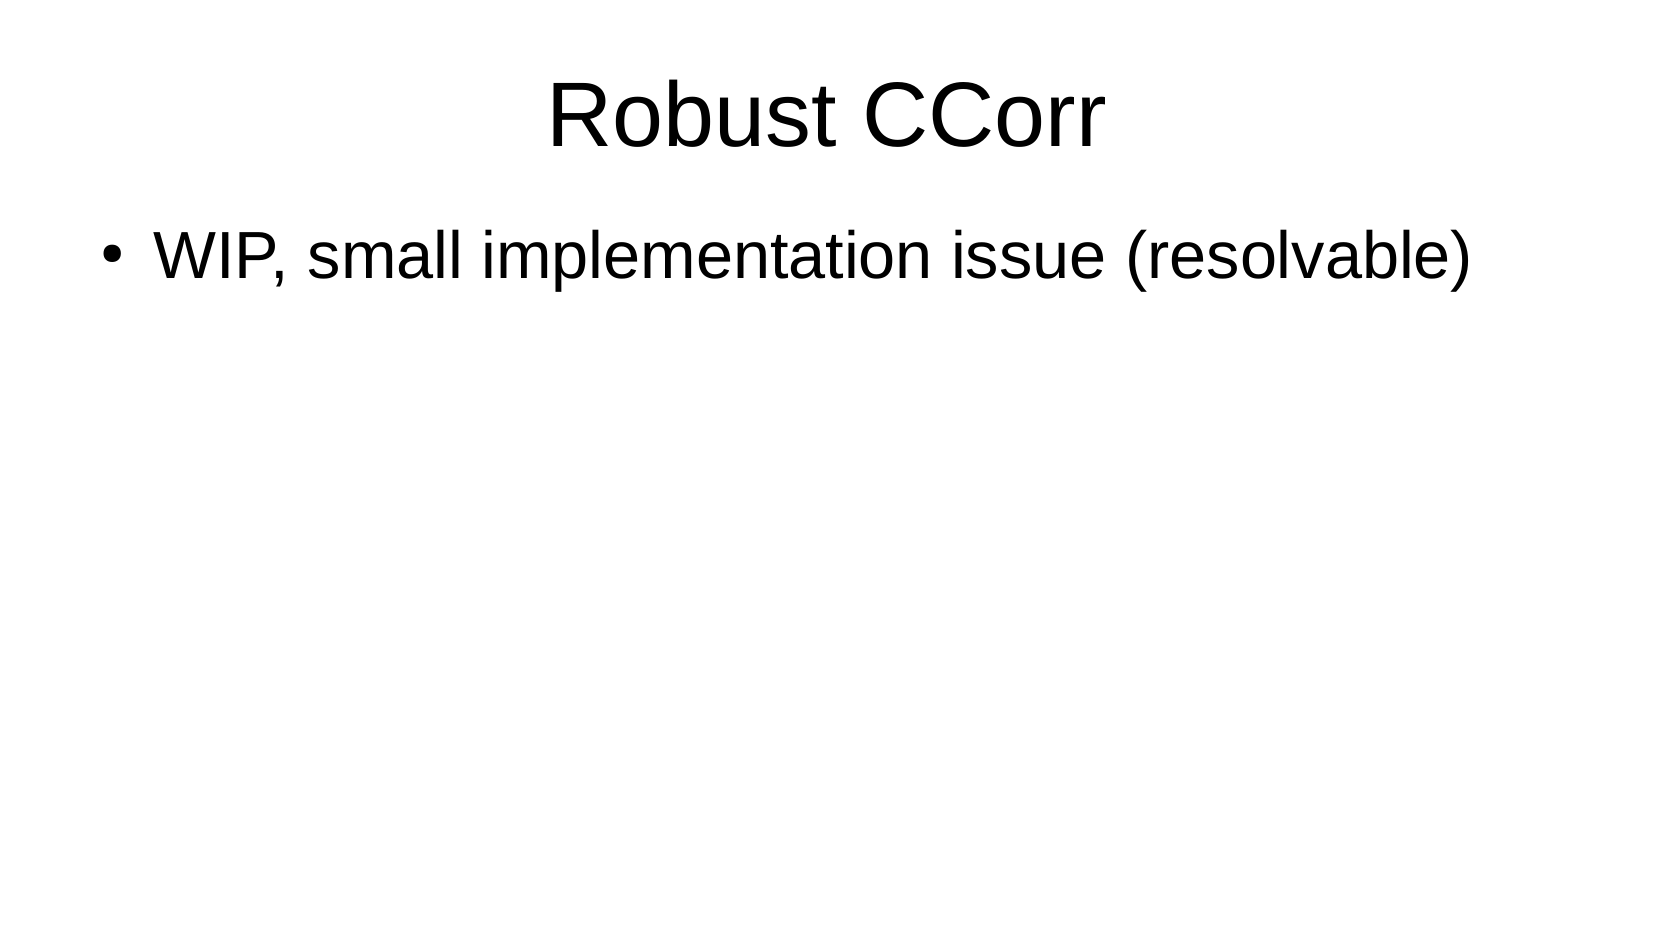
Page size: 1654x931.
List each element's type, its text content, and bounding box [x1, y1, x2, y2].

list WIP, small implementation issue (resolvable) [82, 217, 1571, 758]
title Robust CCorr [82, 37, 1571, 193]
